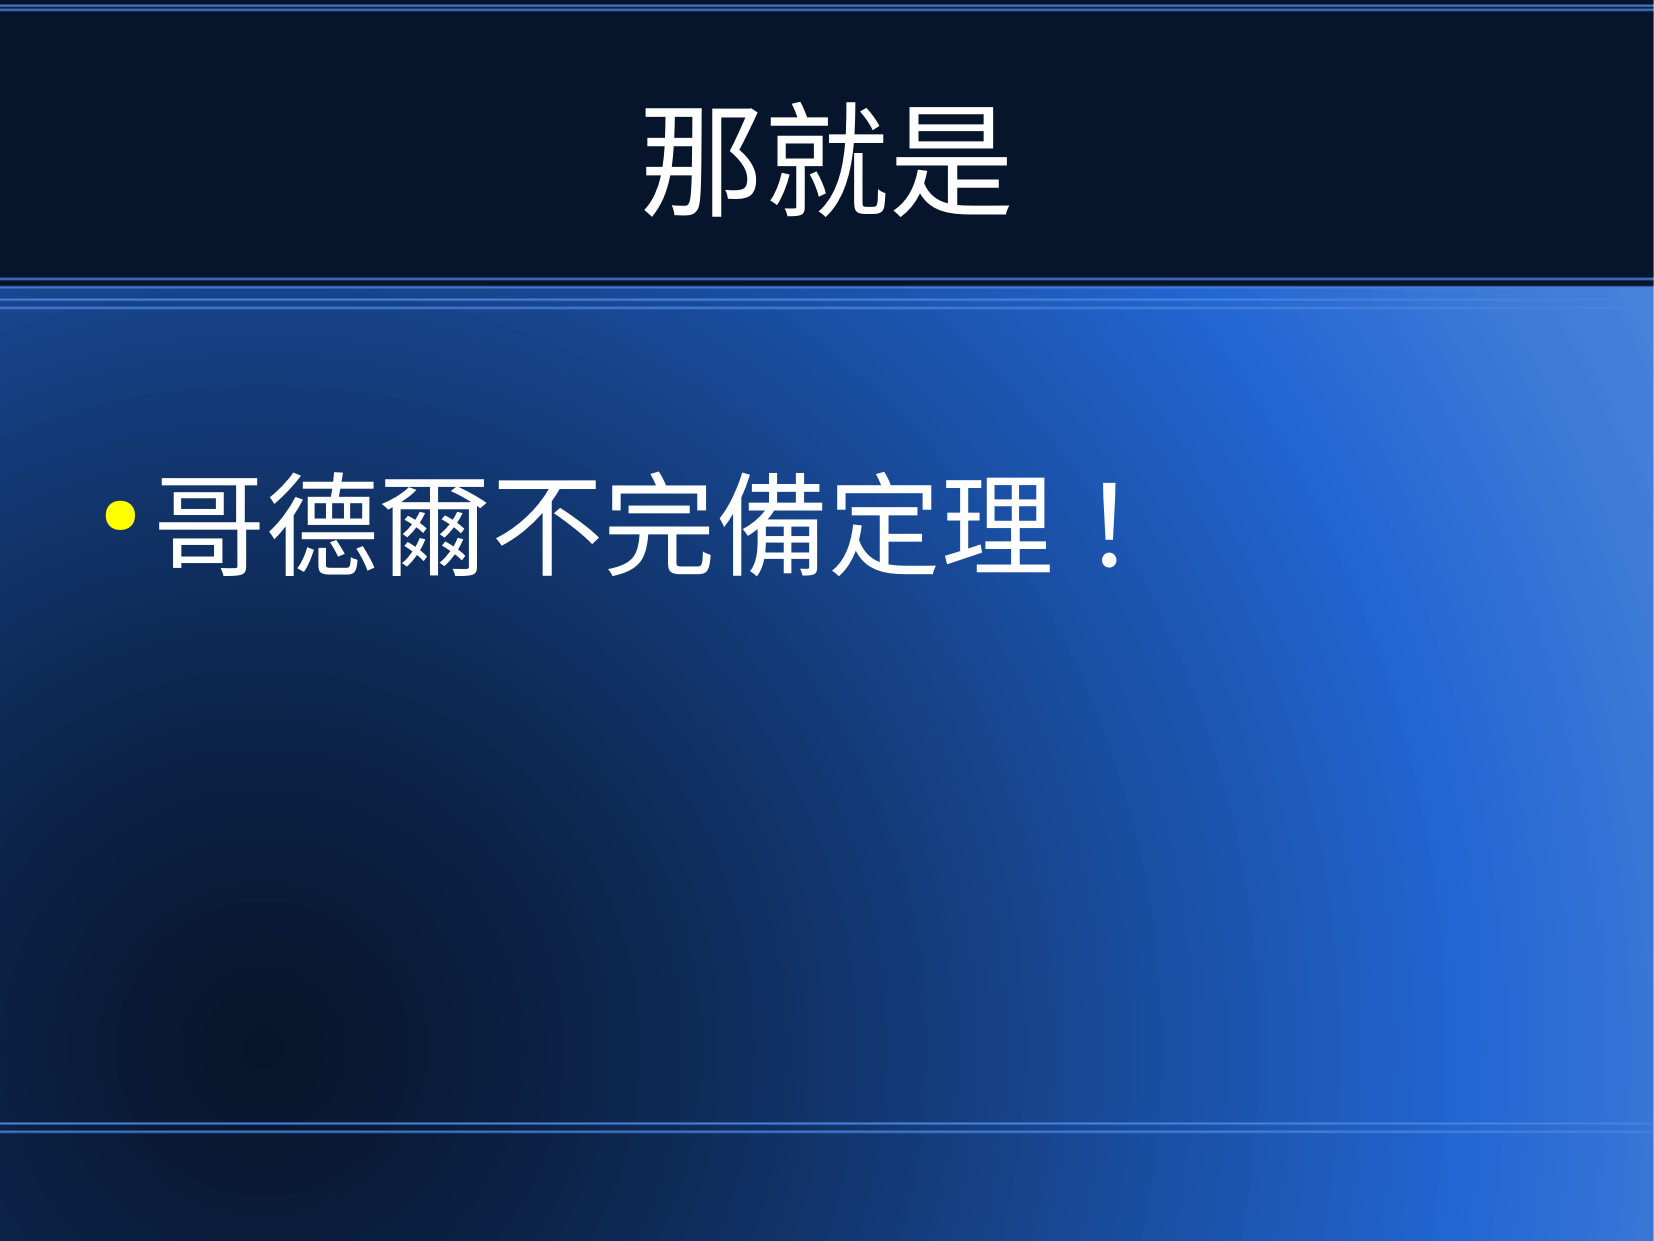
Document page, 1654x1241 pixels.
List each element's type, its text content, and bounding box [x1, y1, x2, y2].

title 那就是 [82, 49, 1571, 257]
picture [0, 0, 1654, 1241]
list 哥德爾不完備定理！ [82, 355, 1571, 1241]
